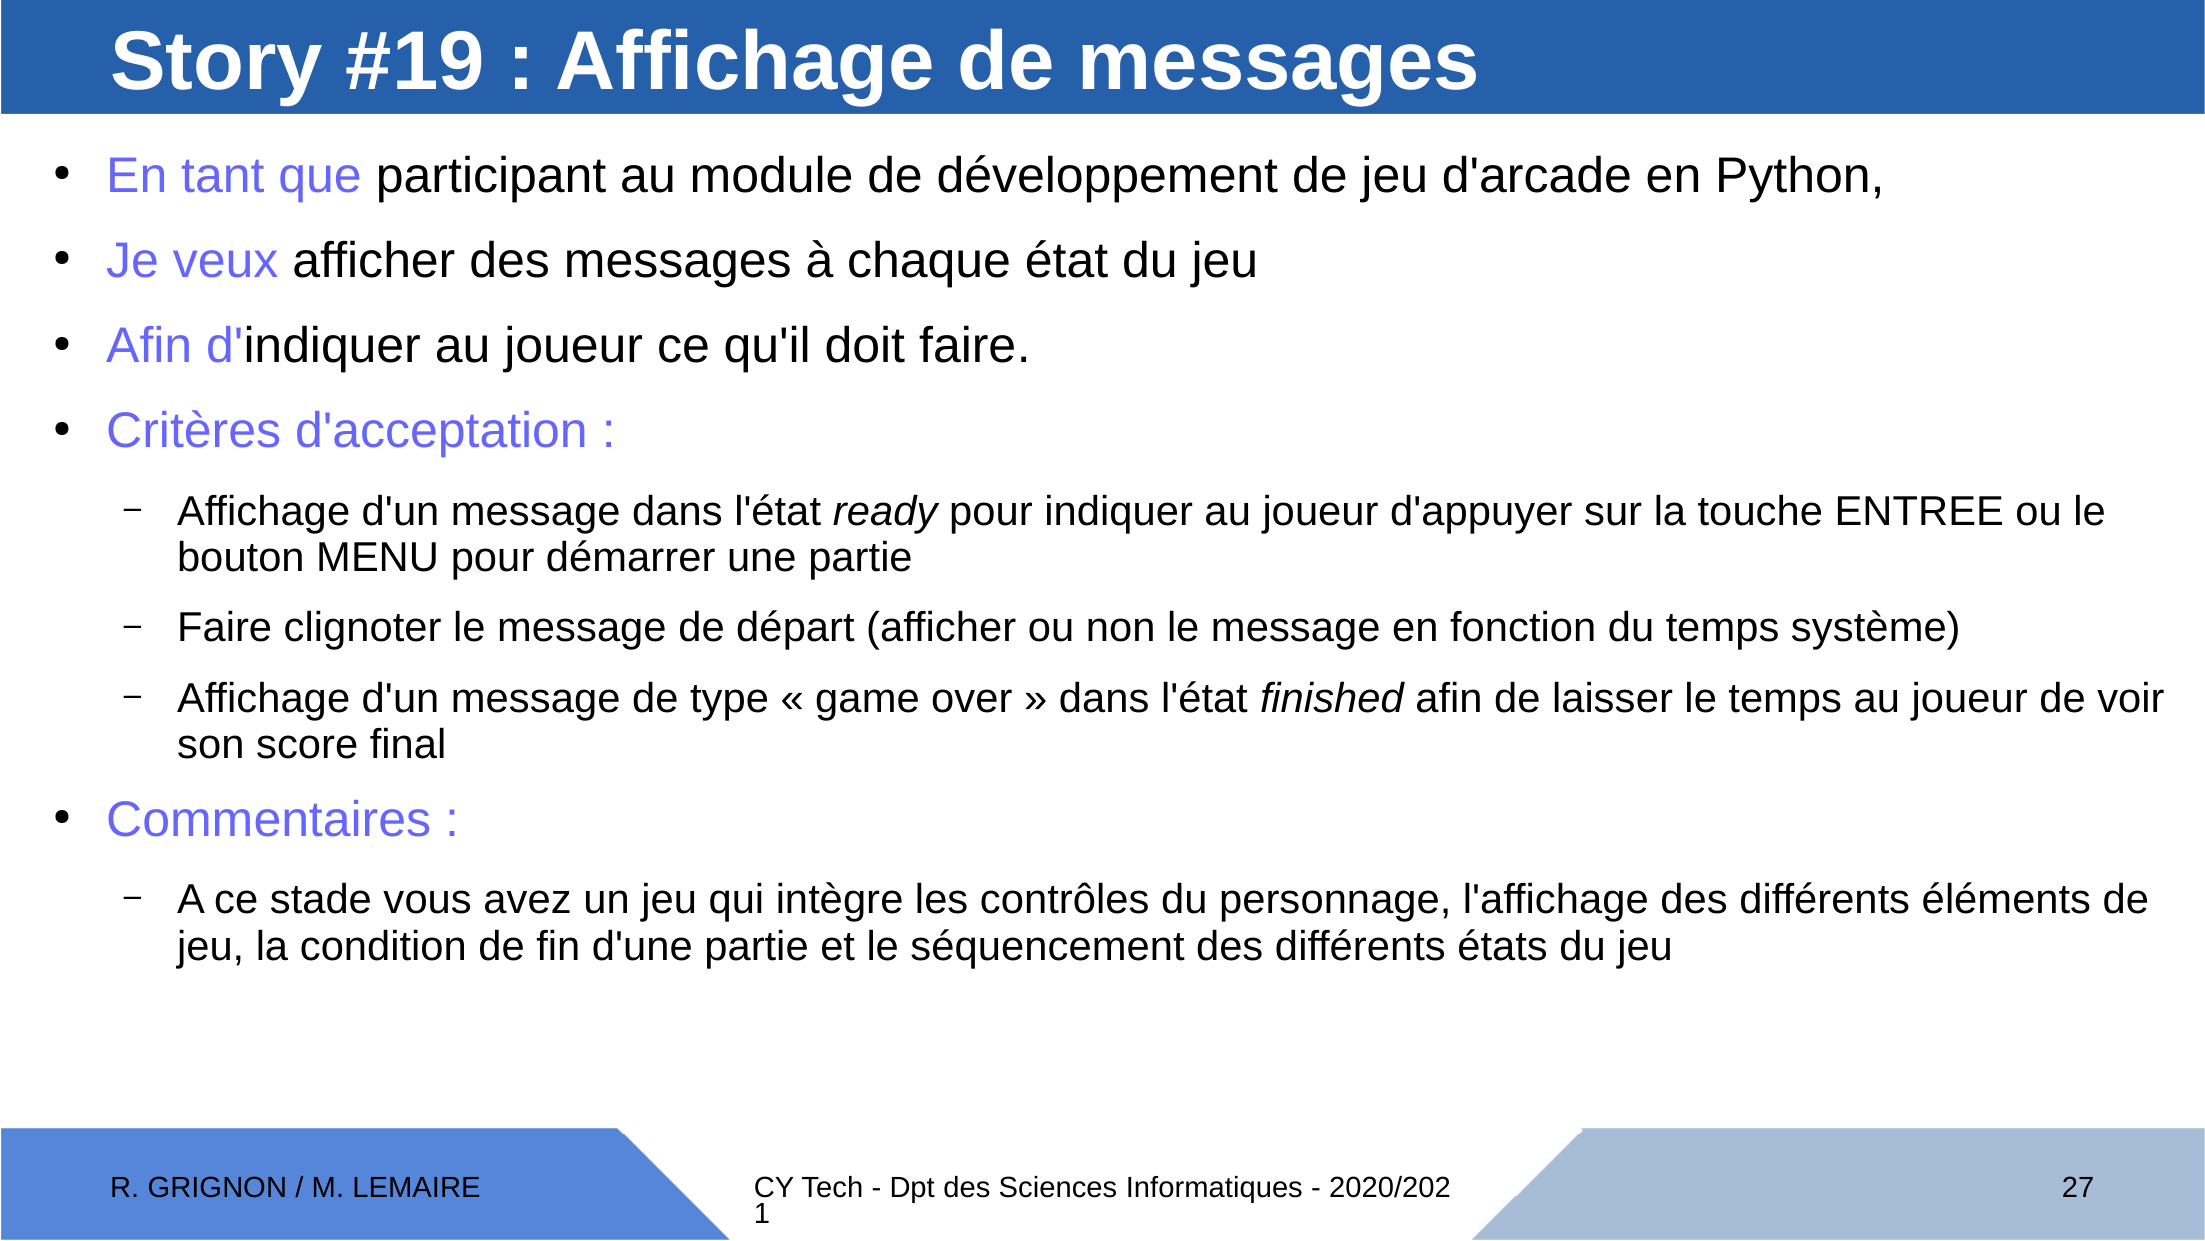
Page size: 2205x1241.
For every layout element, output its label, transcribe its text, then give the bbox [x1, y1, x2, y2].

picture [0, 0, 2205, 1241]
title Story #19 : Affichage de messages [110, 49, 2095, 217]
list En tant que participant au module de développement de jeu d'arcade en Python, Je veux afficher des messages à chaque état du jeu Afin d'indiquer au joueur ce qu'il doit faire. Critères d'acceptation : Affichage d'un message dans l'état ready pour indiquer au joueur d'appuyer sur la touche ENTREE ou le bouton MENU pour démarrer une partie Faire clignoter le message de départ (afficher ou non le message en fonction du temps système) Affichage d'un message de type « game over » dans l'état finished afin de laisser le temps au joueur de voir son score final Commentaires : A ce stade vous avez un jeu qui intègre les contrôles du personnage, l'affichage des différents éléments de jeu, la condition de fin d'une partie et le séquencement des différents états du jeu [35, 217, 2186, 1087]
